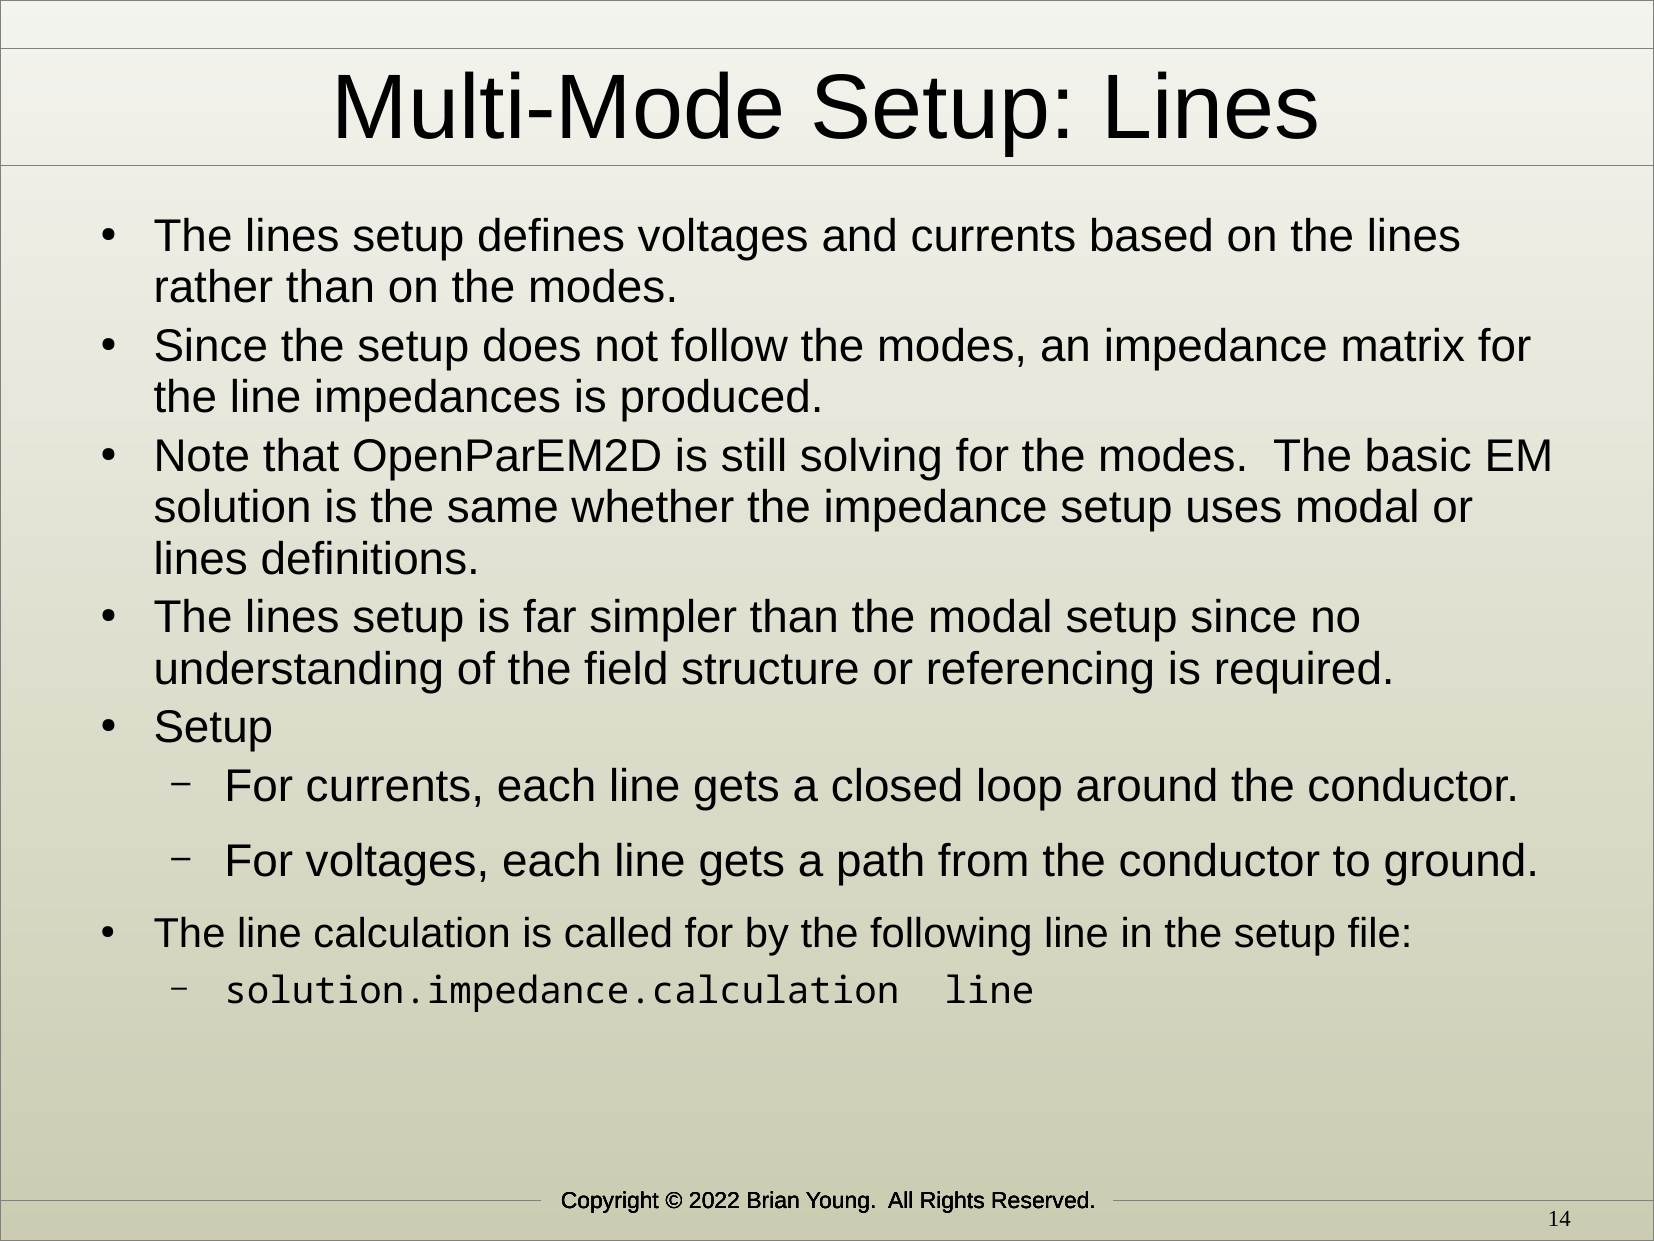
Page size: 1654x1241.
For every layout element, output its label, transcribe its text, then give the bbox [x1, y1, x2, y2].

list The lines setup defines voltages and currents based on the lines rather than on the modes. Since the setup does not follow the modes, an impedance matrix for the line impedances is produced. Note that OpenParEM2D is still solving for the modes. The basic EM solution is the same whether the impedance setup uses modal or lines definitions. The lines setup is far simpler than the modal setup since no understanding of the field structure or referencing is required. Setup For currents, each line gets a closed loop around the conductor. For voltages, each line gets a path from the conductor to ground. The line calculation is called for by the following line in the setup file: solution.impedance.calculation line [82, 210, 1571, 1109]
title Multi-Mode Setup: Lines [82, 49, 1571, 166]
